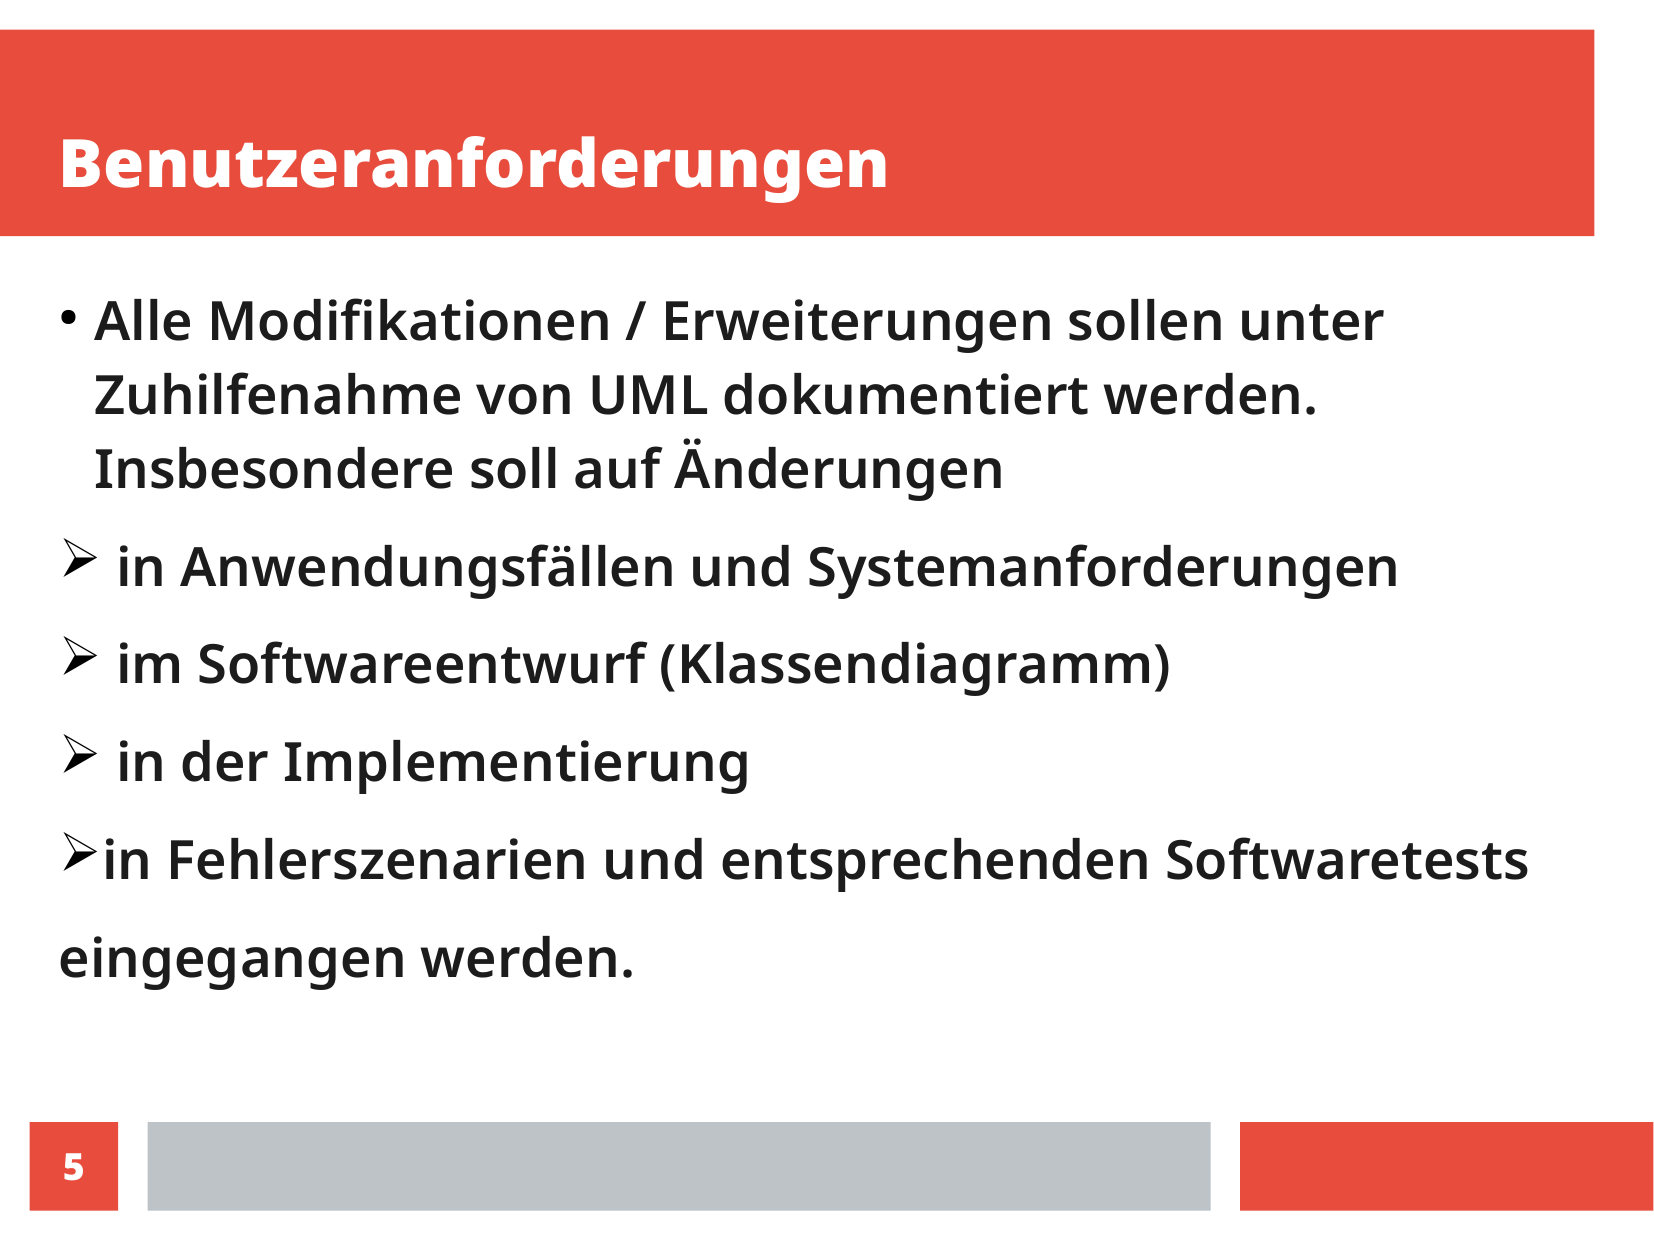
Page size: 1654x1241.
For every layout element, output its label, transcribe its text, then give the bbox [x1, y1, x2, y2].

list Alle Modifikationen / Erweiterungen sollen unter Zuhilfenahme von UML dokumentiert werden. Insbesondere soll auf Änderungen in Anwendungsfällen und Systemanforderungen im Softwareentwurf (Klassendiagramm) in der Implementierung in Fehlerszenarien und entsprechenden Softwaretests eingegangen werden. [59, 282, 1565, 1050]
title Benutzeranforderungen [59, 59, 1595, 207]
